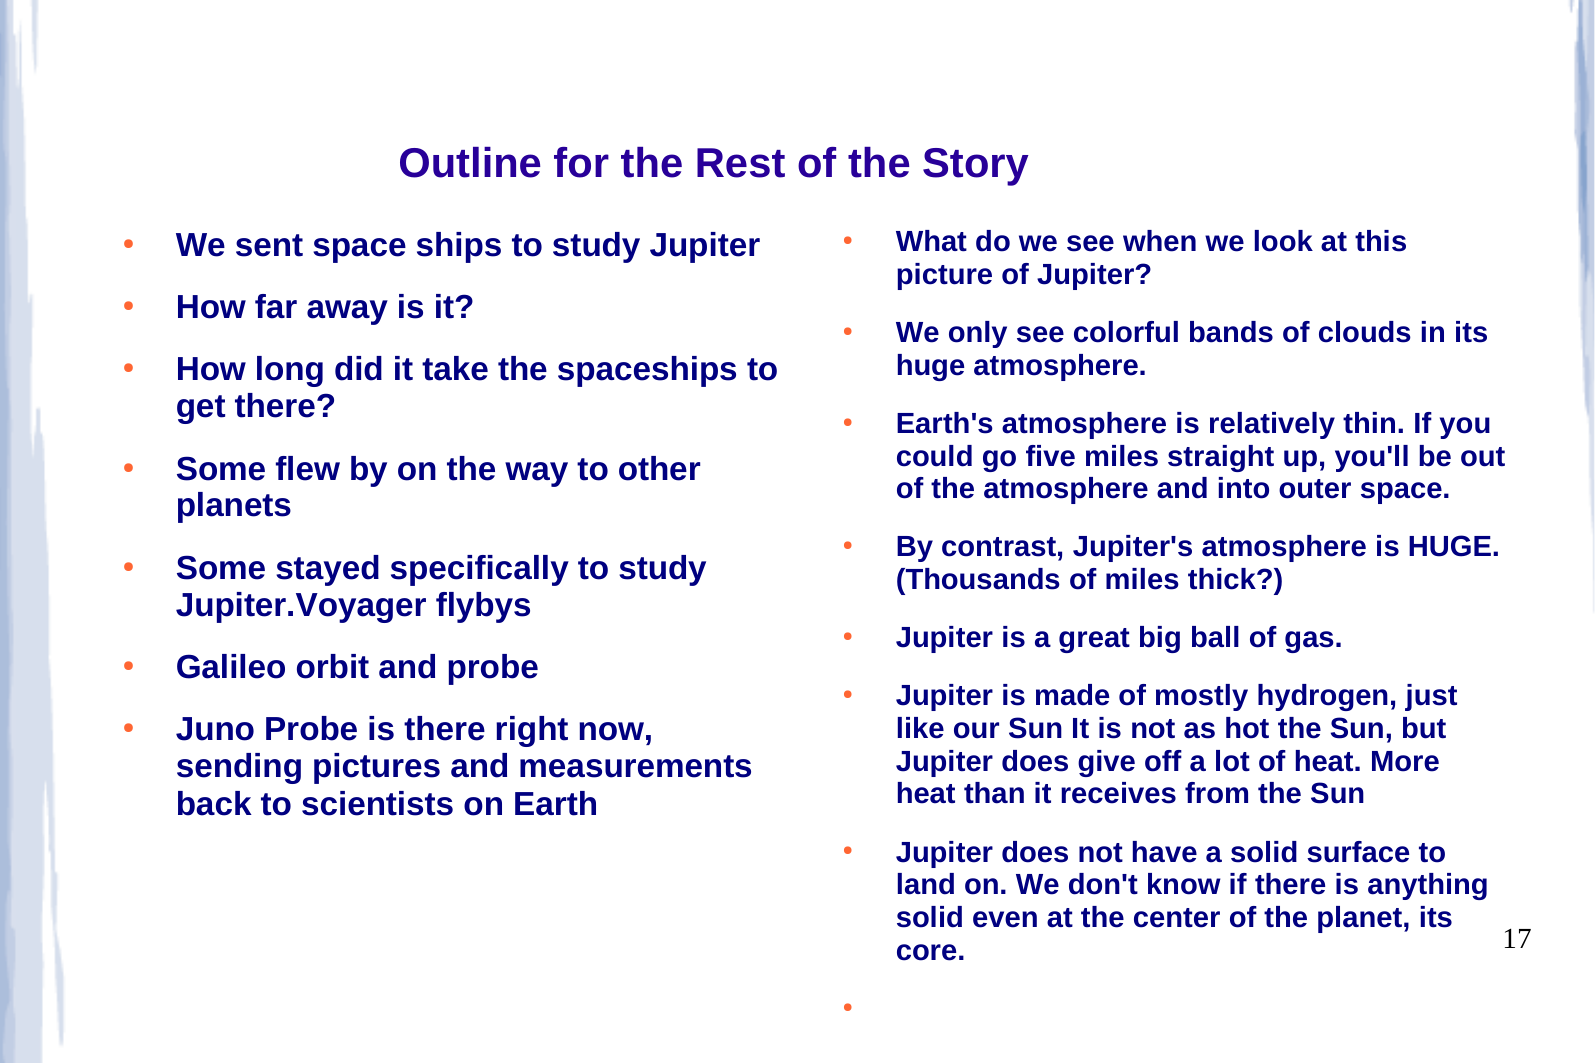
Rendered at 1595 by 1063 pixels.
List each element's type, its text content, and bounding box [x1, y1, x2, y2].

list We sent space ships to study Jupiter How far away is it? How long did it take the spaceships to get there? Some flew by on the way to other planets Some stayed specifically to study Jupiter.Voyager flybys Galileo orbit and probe Juno Probe is there right now, sending pictures and measurements back to scientists on Earth [105, 226, 789, 827]
title Outline for the Rest of the Story [345, 60, 1083, 265]
picture [0, 0, 1595, 1063]
list What do we see when we look at this picture of Jupiter? We only see colorful bands of clouds in its huge atmosphere. Earth's atmosphere is relatively thin. If you could go five miles straight up, you'll be out of the atmosphere and into outer space. By contrast, Jupiter's atmosphere is HUGE. (Thousands of miles thick?) Jupiter is a great big ball of gas. Jupiter is made of mostly hydrogen, just like our Sun It is not as hot the Sun, but Jupiter does give off a lot of heat. More heat than it receives from the Sun Jupiter does not have a solid surface to land on. We don't know if there is anything solid even at the center of the planet, its core. [825, 225, 1509, 1025]
